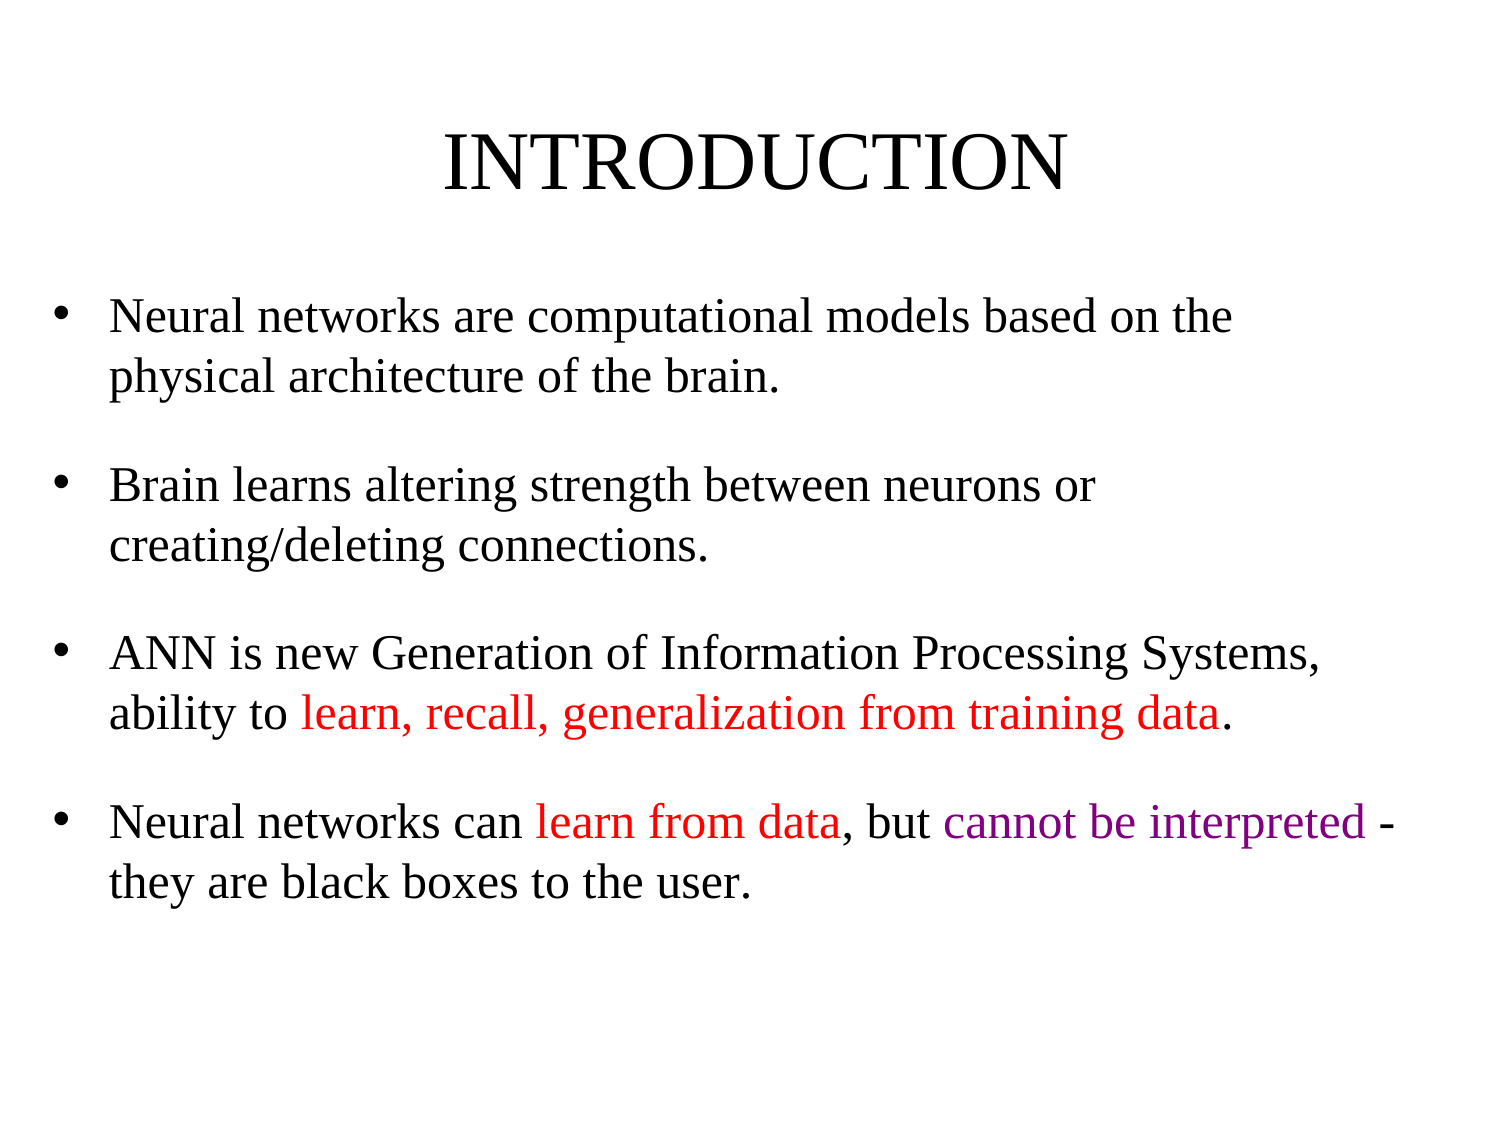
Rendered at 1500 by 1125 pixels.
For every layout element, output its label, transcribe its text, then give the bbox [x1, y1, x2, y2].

title INTRODUCTION [87, 87, 1426, 225]
list Neural networks are computational models based on the physical architecture of the brain. Brain learns altering strength between neurons or creating/deleting connections. ANN is new Generation of Information Processing Systems, ability to learn, recall, generalization from training data. Neural networks can learn from data, but cannot be interpreted - they are black boxes to the user. [37, 274, 1425, 1125]
